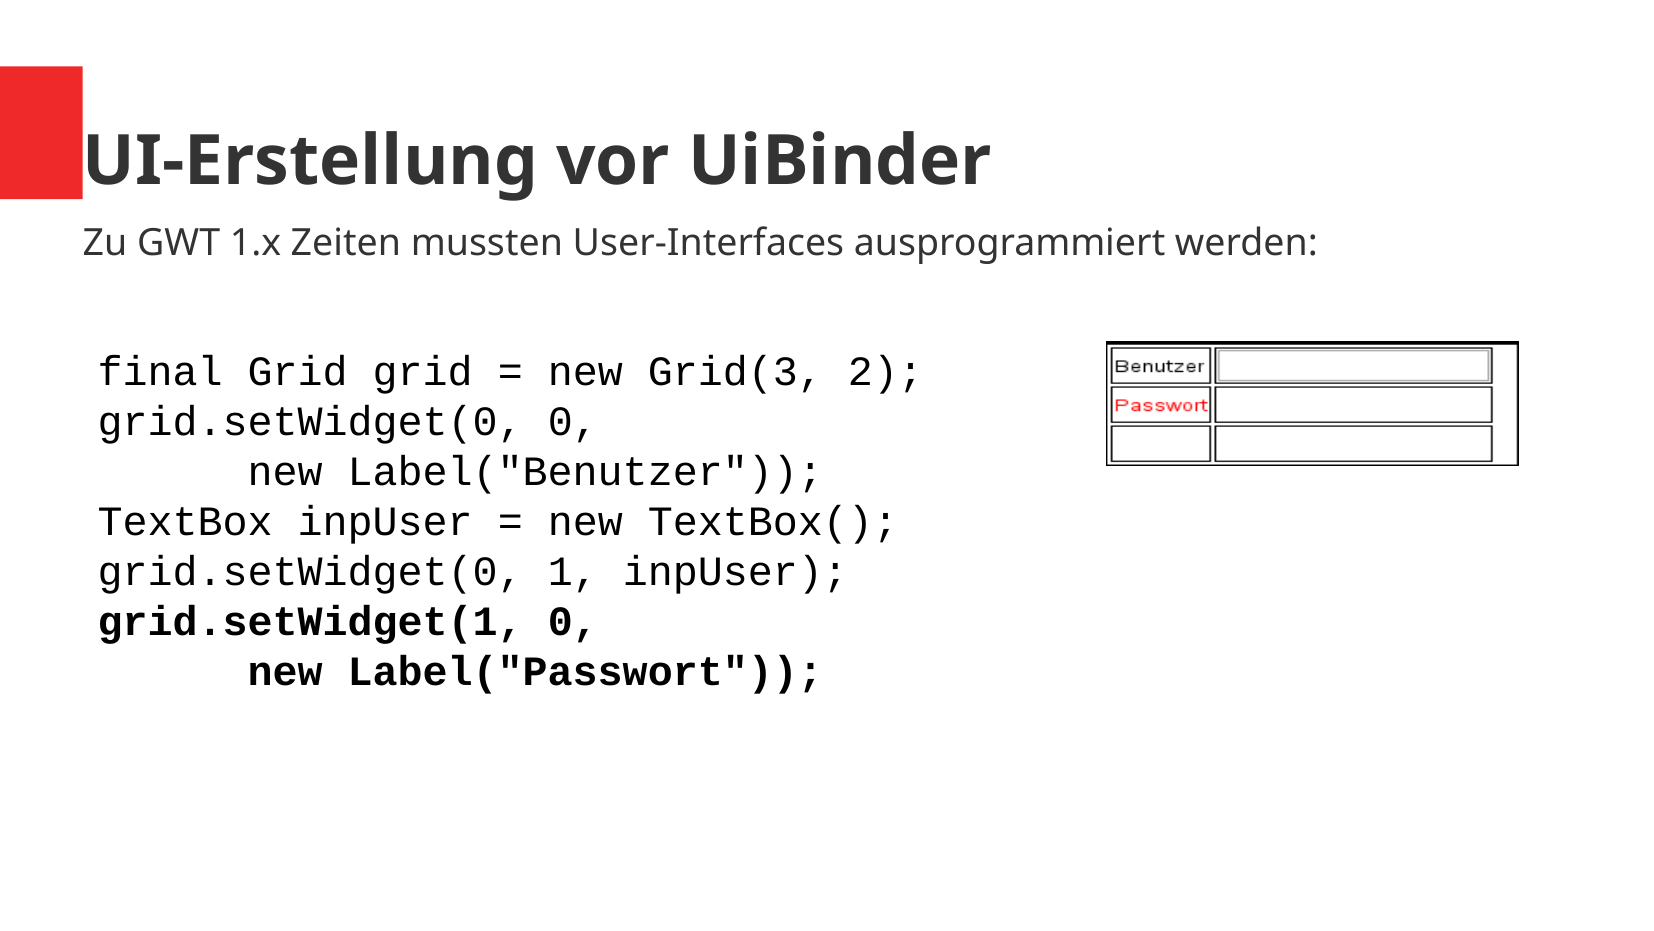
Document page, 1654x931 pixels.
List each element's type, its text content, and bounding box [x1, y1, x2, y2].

title UI-Erstellung vor UiBinder [82, 33, 1571, 196]
list Zu GWT 1.x Zeiten mussten User-Interfaces ausprogrammiert werden: [82, 217, 1571, 337]
picture [1106, 341, 1519, 466]
text_box final Grid grid = new Grid(3, 2); grid.setWidget(0, 0, new Label("Benutzer")); TextBox inpUser = new TextBox(); grid.setWidget(0, 1, inpUser); grid.setWidget(1, 0, new Label("Passwort")); [82, 336, 1068, 801]
